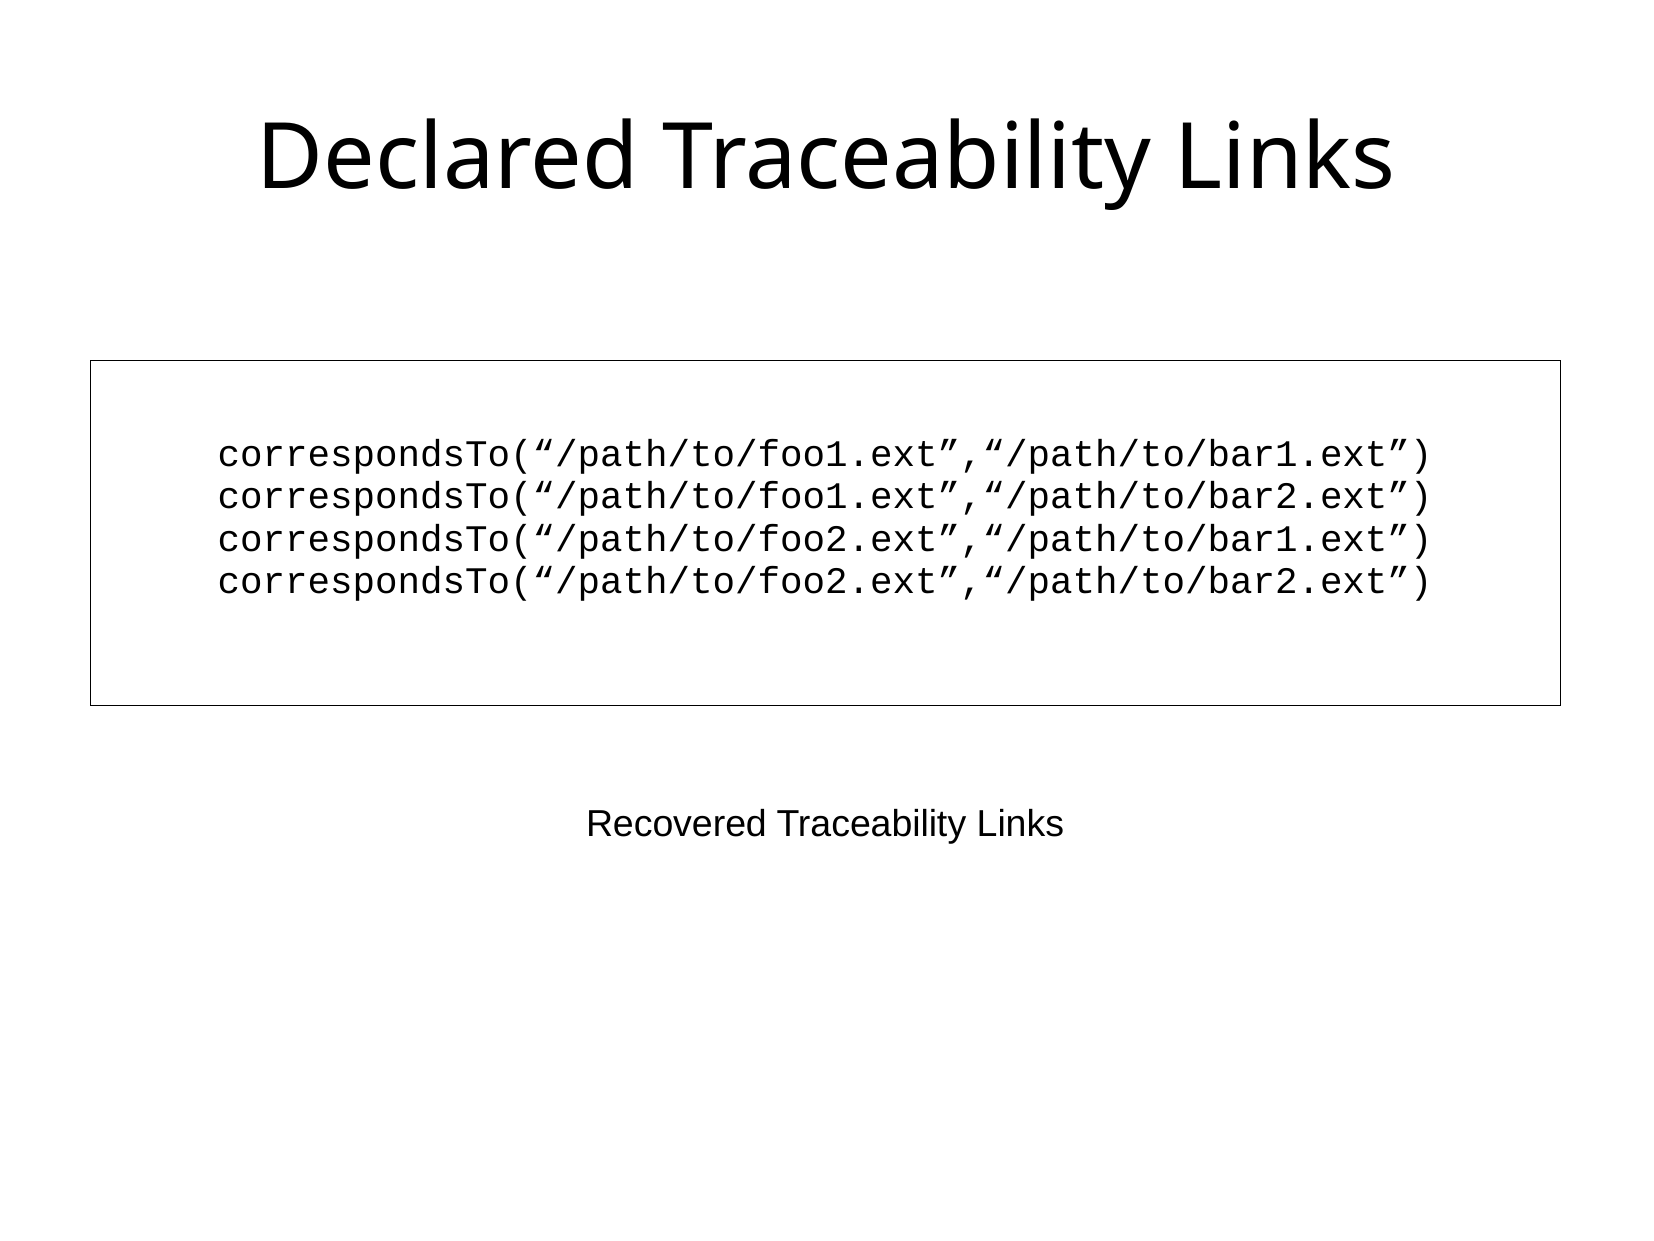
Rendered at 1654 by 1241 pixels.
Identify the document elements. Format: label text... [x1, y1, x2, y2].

title Declared Traceability Links [82, 49, 1571, 257]
text_box Recovered Traceability Links [330, 795, 1321, 852]
text_box correspondsTo(“/path/to/foo1.ext”,“/path/to/bar1.ext”) correspondsTo(“/path/to/foo1.ext”,“/path/to/bar2.ext”) correspondsTo(“/path/to/foo2.ext”,“/path/to/bar1.ext”) correspondsTo(“/path/to/foo2.ext”,“/path/to/bar2.ext”) [90, 360, 1561, 706]
